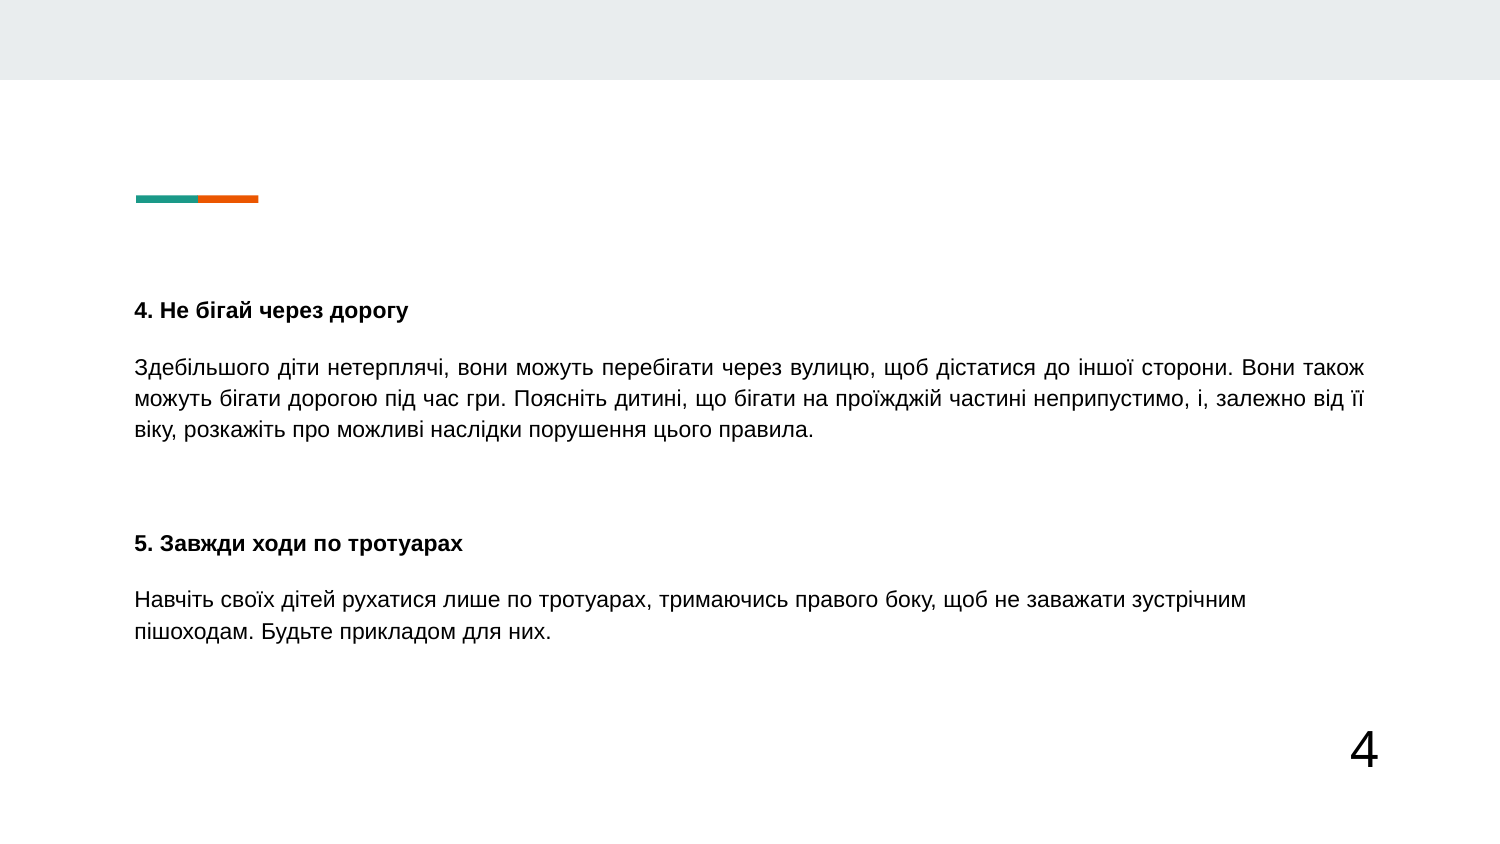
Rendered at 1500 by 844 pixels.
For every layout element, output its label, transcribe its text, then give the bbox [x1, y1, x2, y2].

text_box 4 [1334, 702, 1432, 780]
list 4. Не бігай через дорогу Здебільшого діти нетерплячі, вони можуть перебігати через вулицю, щоб дістатися до іншої сторони. Вони також можуть бігати дорогою під час гри. Поясніть дитині, що бігати на проїжджій частині неприпустимо, і, залежно від її віку, розкажіть про можливі наслідки порушення цього правила. 5. Завжди ходи по тротуарах Навчіть своїх дітей рухатися лише по тротуарах, тримаючись правого боку, щоб не заважати зустрічним пішоходам. Будьте прикладом для них. [119, 276, 1381, 648]
